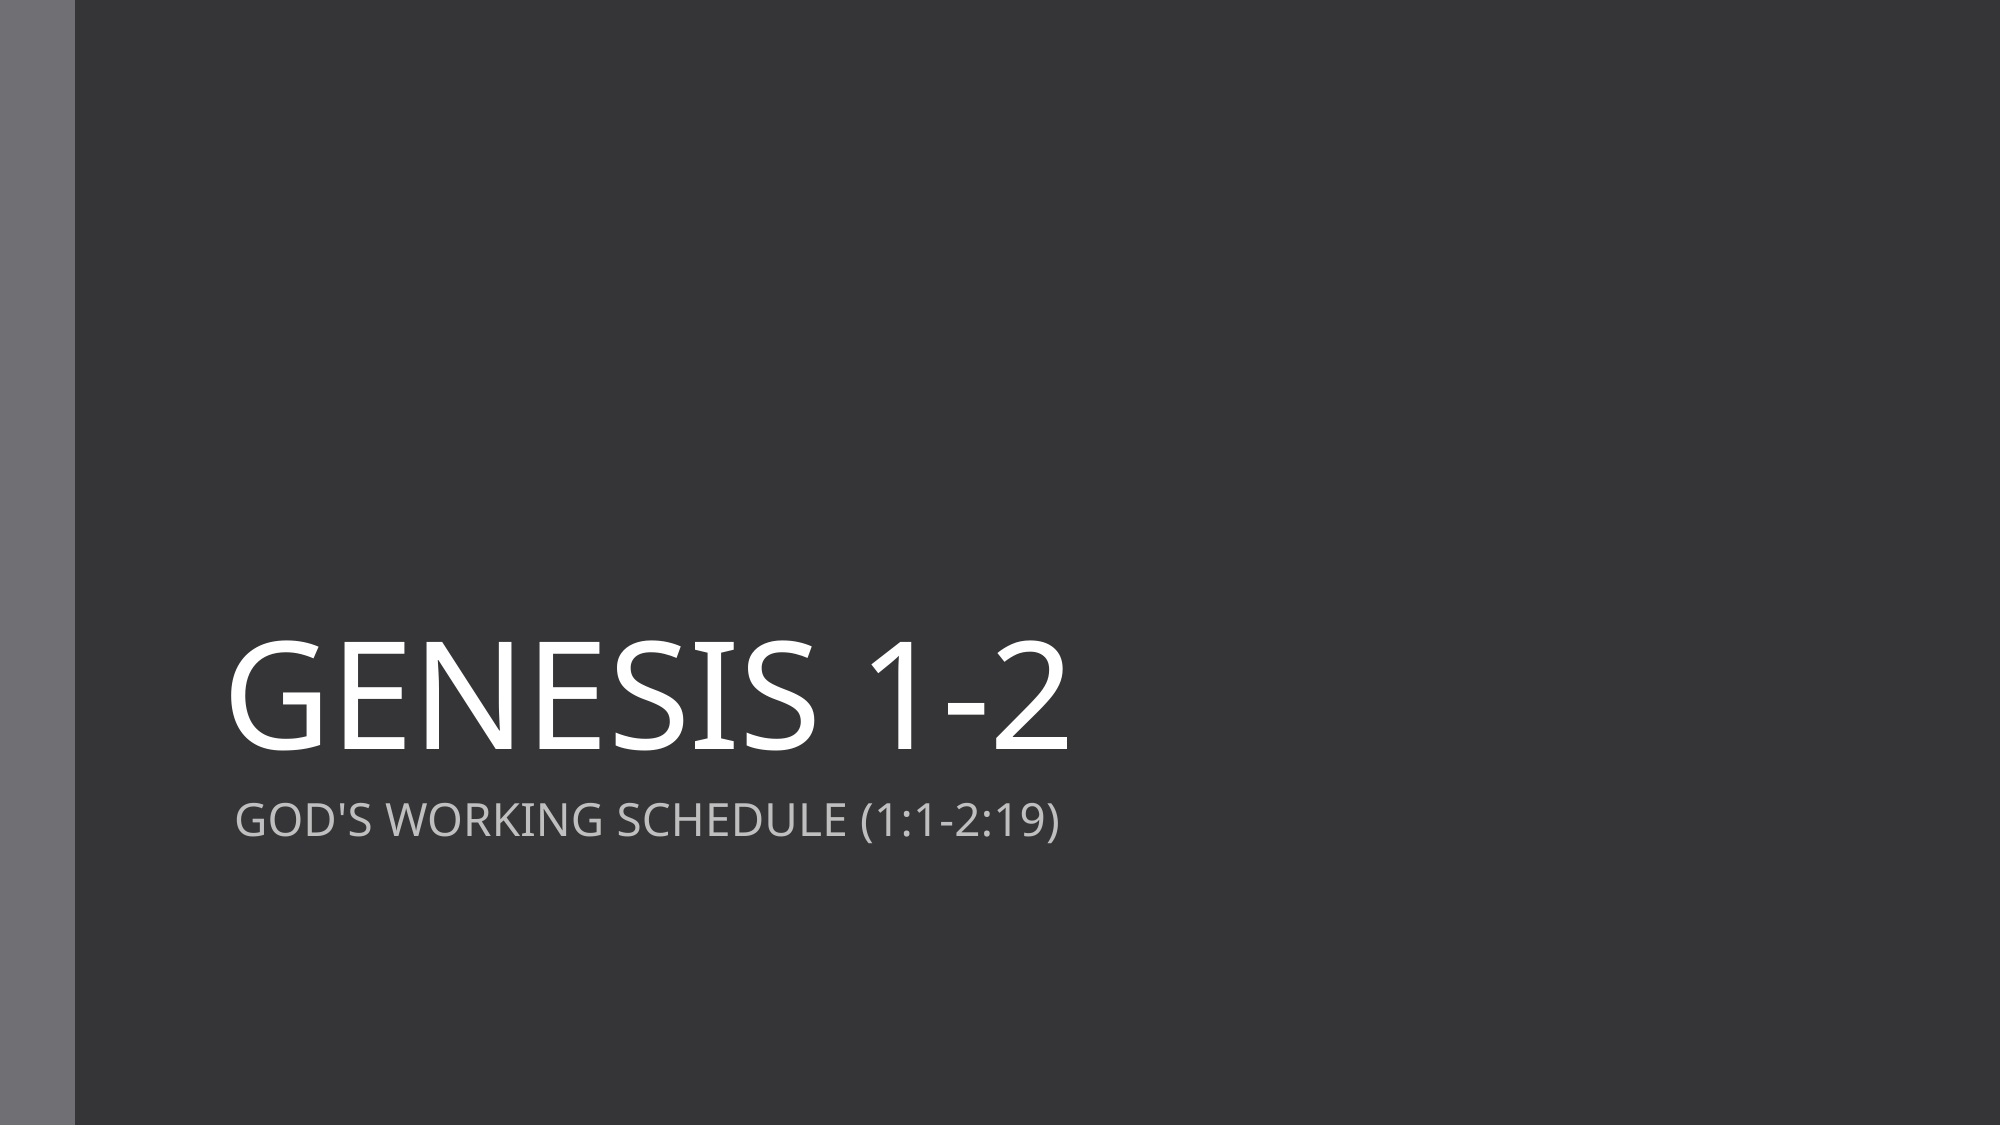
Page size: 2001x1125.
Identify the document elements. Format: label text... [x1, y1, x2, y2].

subtitle GOD'S WORKING SCHEDULE (1:1-2:19) [206, 787, 1752, 1066]
title GENESIS 1-2 [206, 124, 1752, 787]
